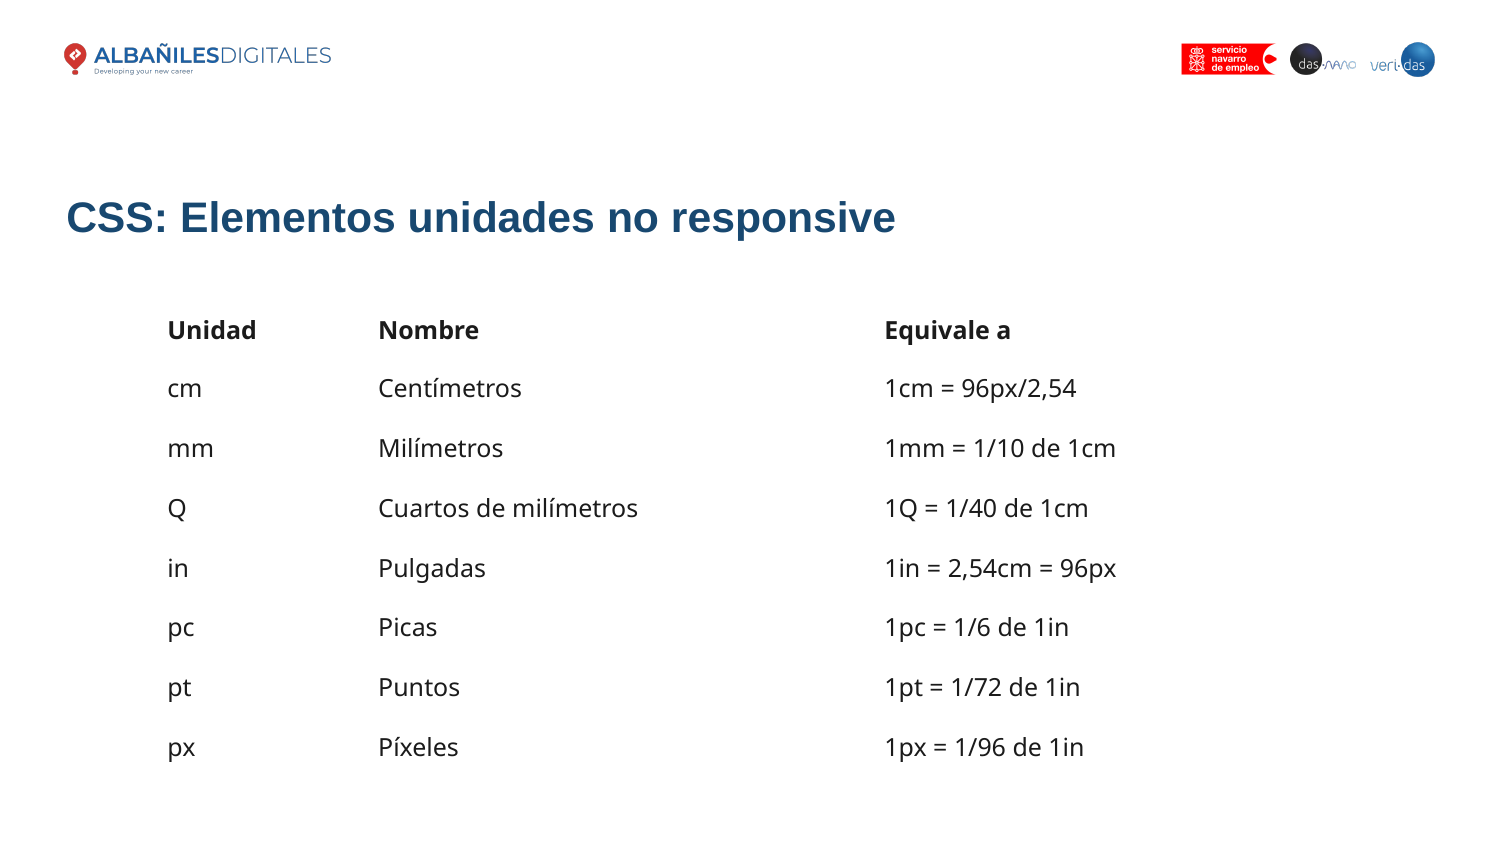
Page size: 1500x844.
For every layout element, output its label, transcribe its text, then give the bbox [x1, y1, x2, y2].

table_cell pc [152, 595, 363, 655]
table_cell Picas [363, 595, 869, 655]
table_cell Centímetros [363, 356, 869, 416]
table_cell cm [152, 356, 363, 416]
table_cell Milímetros [363, 416, 869, 475]
table_cell 1mm = 1/10 de 1cm [869, 416, 1348, 475]
table_cell 1pc = 1/6 de 1in [869, 595, 1348, 655]
picture [64, 43, 332, 75]
table_cell Q [152, 475, 363, 535]
table_cell mm [152, 416, 363, 475]
picture [1290, 43, 1356, 75]
table_cell in [152, 535, 363, 595]
table_cell Cuartos de milímetros [363, 475, 869, 535]
table_cell pt [152, 655, 363, 715]
text_box CSS: Elementos unidades no responsive [66, 179, 929, 318]
table_cell 1px = 1/96 de 1in [869, 715, 1348, 775]
table_cell 1pt = 1/72 de 1in [869, 655, 1348, 715]
table_cell 1Q = 1/40 de 1cm [869, 475, 1348, 535]
table_cell Puntos [363, 655, 869, 715]
table_cell 1in = 2,54cm = 96px [869, 535, 1348, 595]
table_cell Píxeles [363, 715, 869, 775]
table_header Unidad [152, 281, 363, 356]
table_header Equivale a [869, 281, 1348, 356]
picture [1370, 42, 1435, 77]
table_cell px [152, 715, 363, 775]
table_cell Pulgadas [363, 535, 869, 595]
table_header Nombre [363, 281, 869, 356]
table_cell 1cm = 96px/2,54 [869, 356, 1348, 416]
picture [1181, 43, 1277, 75]
